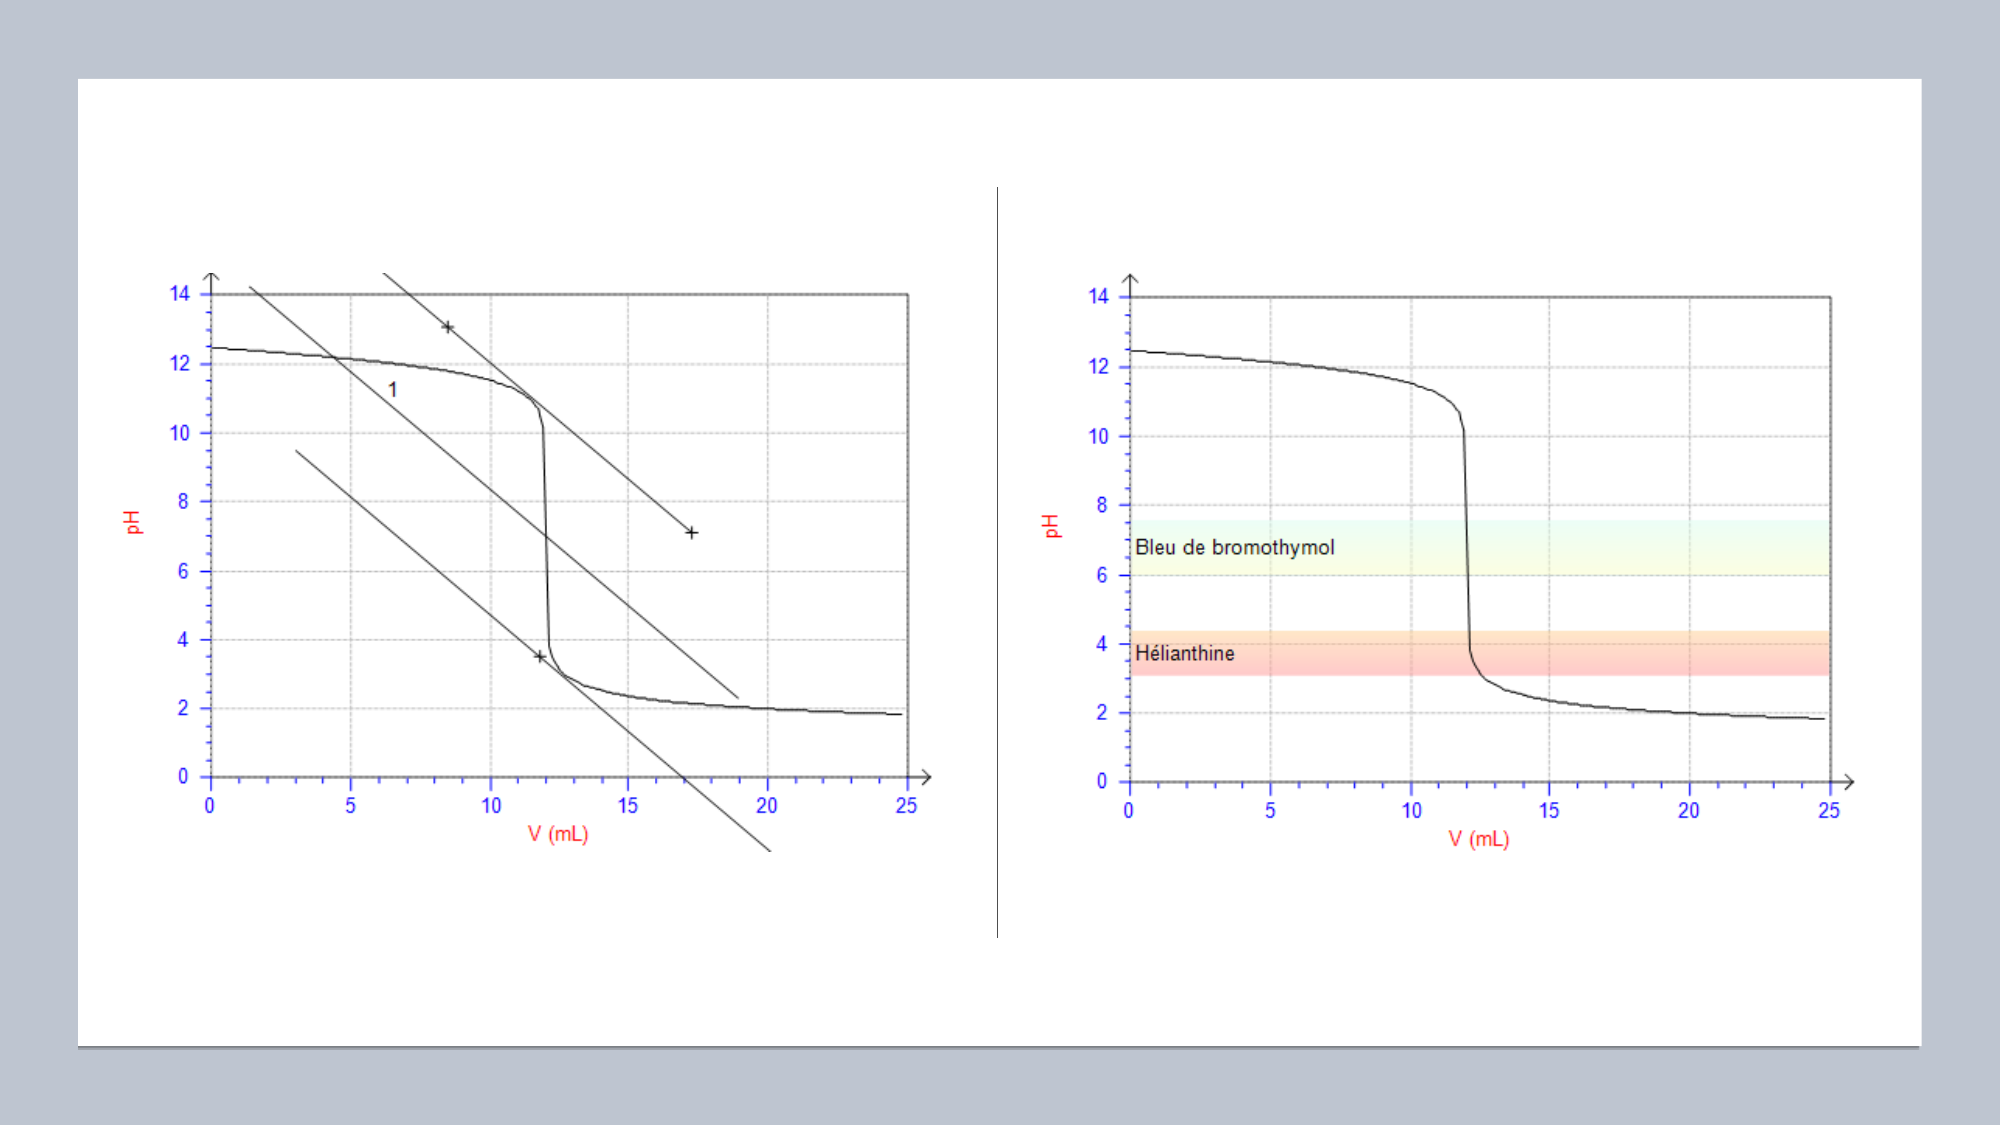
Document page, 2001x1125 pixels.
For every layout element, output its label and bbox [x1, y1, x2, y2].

picture [105, 273, 975, 852]
picture [1025, 271, 1895, 854]
text_box [0, 0, 2000, 1125]
